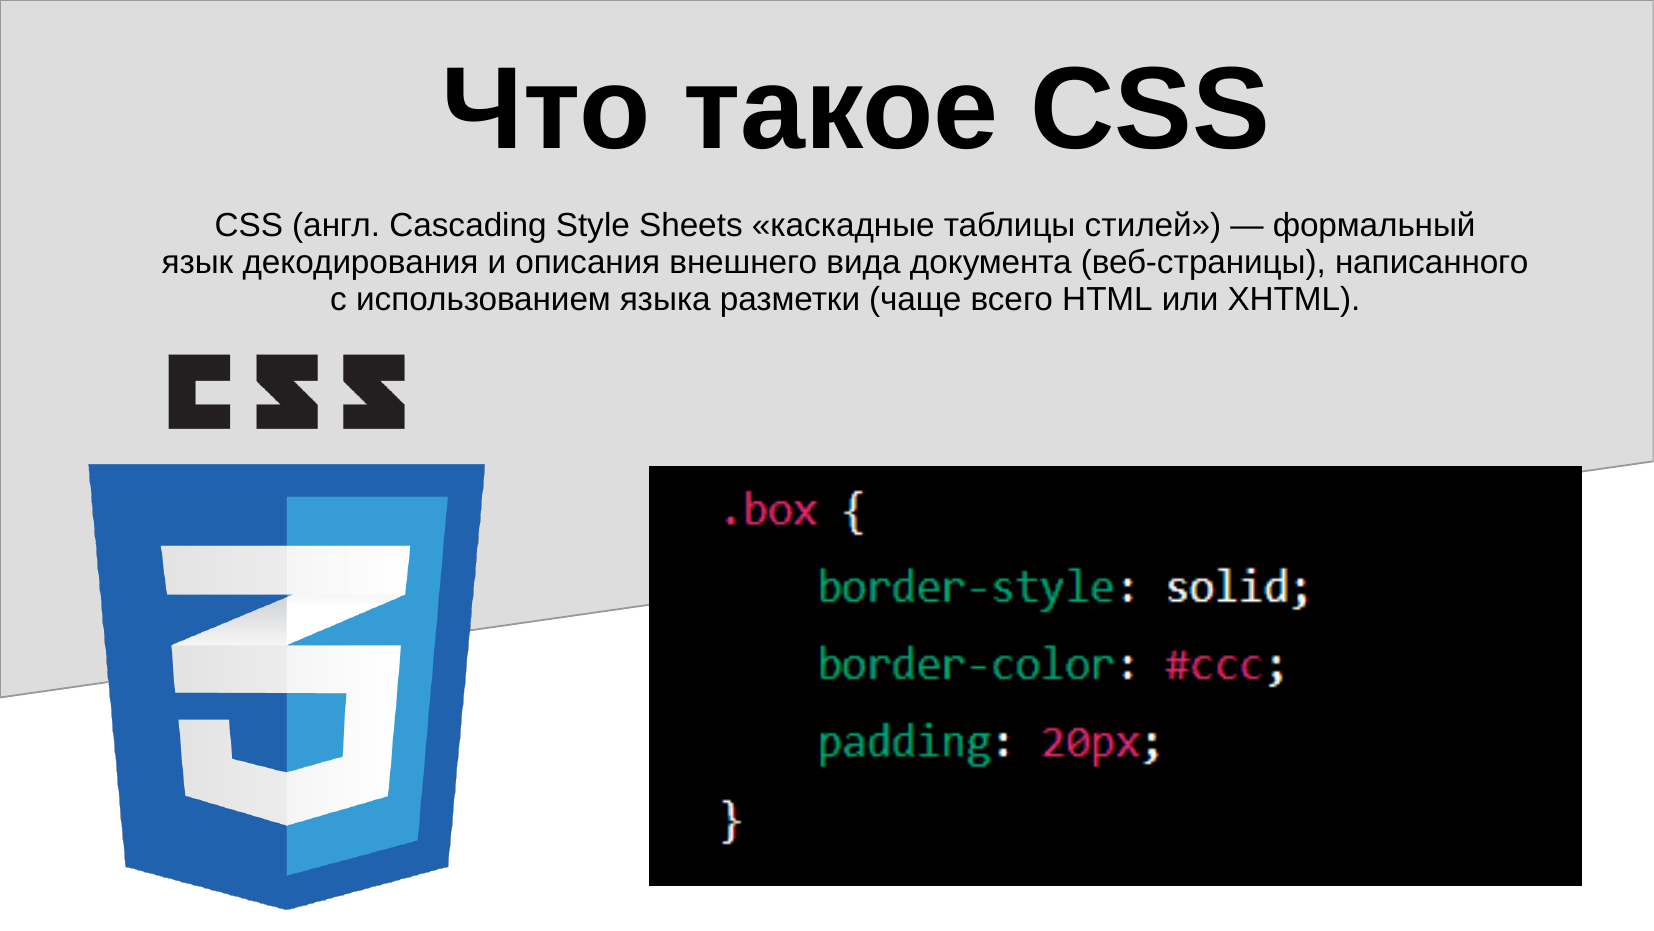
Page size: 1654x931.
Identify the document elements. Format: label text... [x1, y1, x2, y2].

picture [649, 466, 1582, 886]
list CSS (англ. Cascading Style Sheets «каскадные таблицы стилей») — формальный язык декодирования и описания внешнего вида документа (веб-страницы), написанного с использованием языка разметки (чаще всего HTML или XHTML). [88, 206, 1533, 355]
title Что такое CSS [118, 29, 1595, 187]
picture [88, 354, 485, 910]
